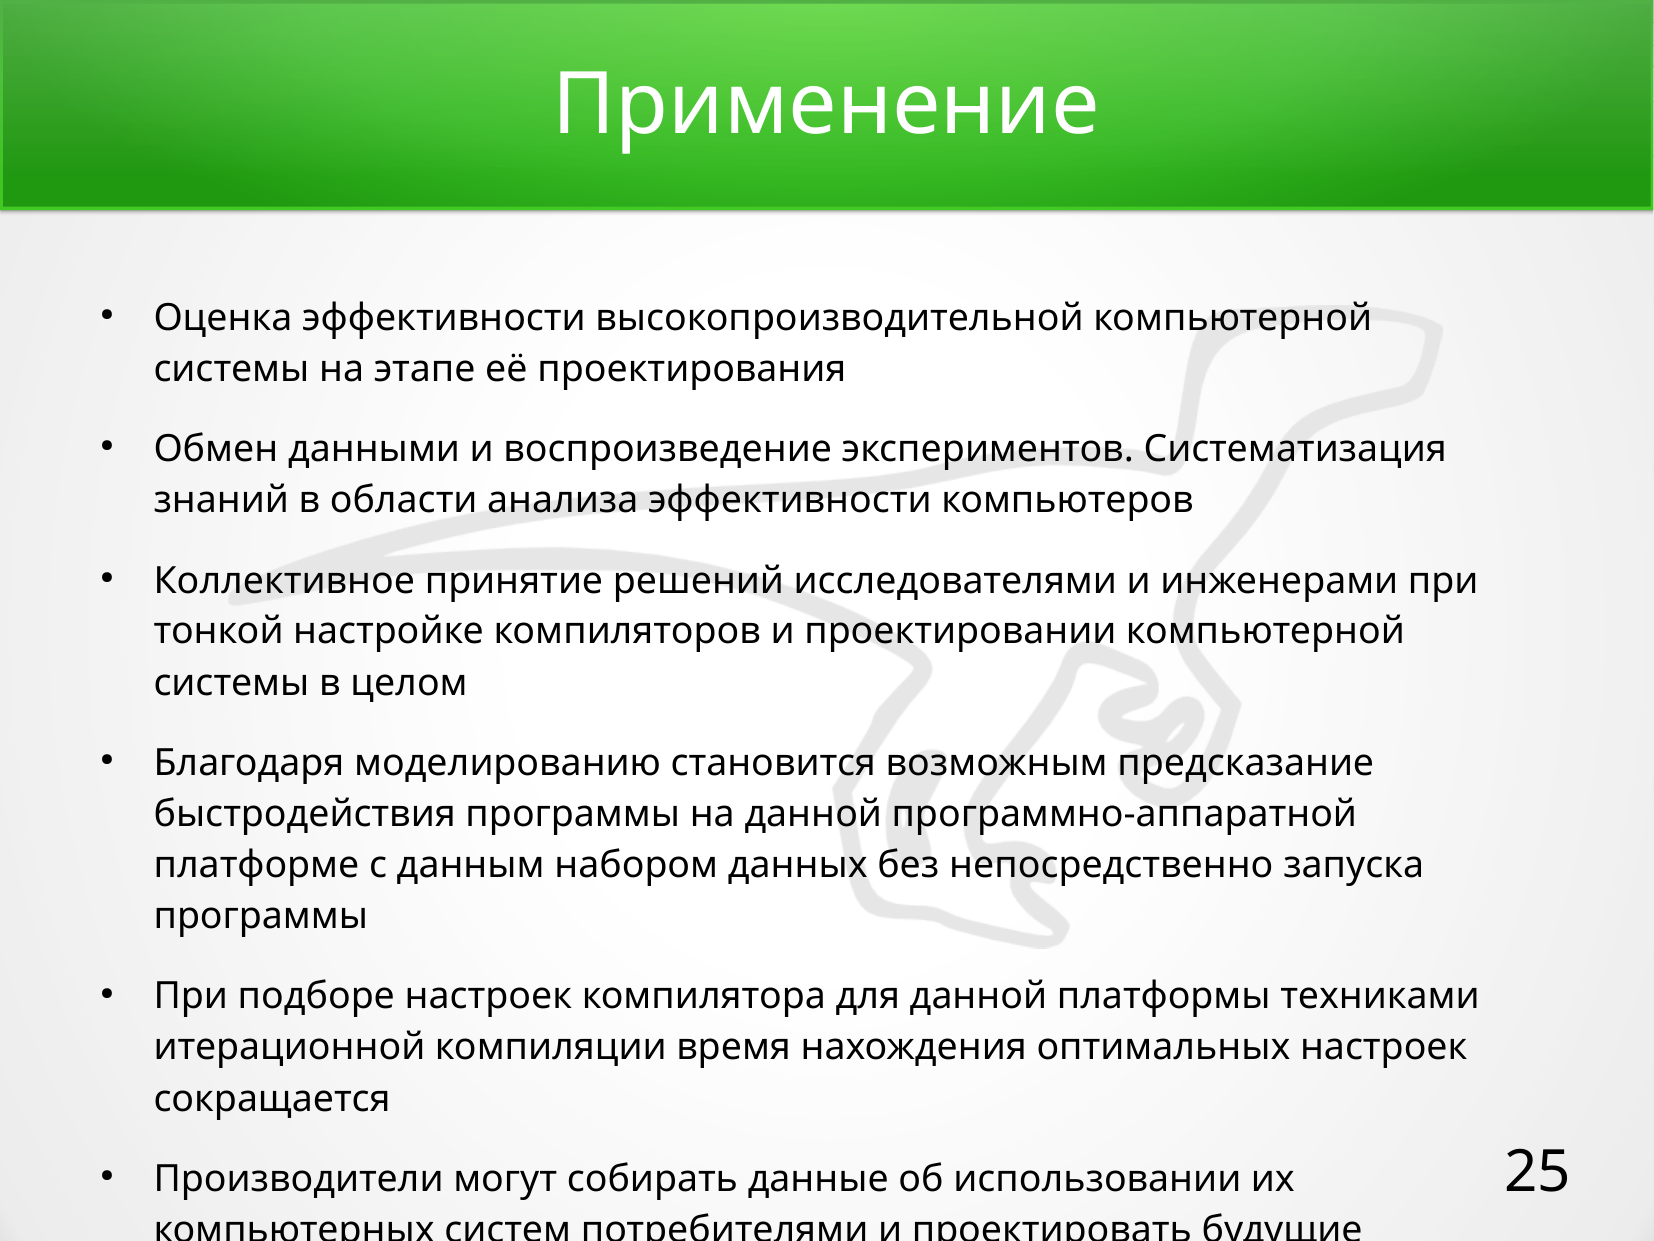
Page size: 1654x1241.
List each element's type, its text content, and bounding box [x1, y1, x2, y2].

title Применение [82, 0, 1571, 204]
list Оценка эффективности высокопроизводительной компьютерной системы на этапе её проектирования Обмен данными и воспроизведение экспериментов. Систематизация знаний в области анализа эффективности компьютеров Коллективное принятие решений исследователями и инженерами при тонкой настройке компиляторов и проектировании компьютерной системы в целом Благодаря моделированию становится возможным предсказание быстродействия программы на данной программно-аппаратной платформе с данным набором данных без непосредственно запуска программы При подборе настроек компилятора для данной платформы техниками итерационной компиляции время нахождения оптимальных настроек сокращается Производители могут собирать данные об использовании их компьютерных систем потребителями и проектировать будущие компьютеры с учётом этих сведений [82, 290, 1538, 1010]
